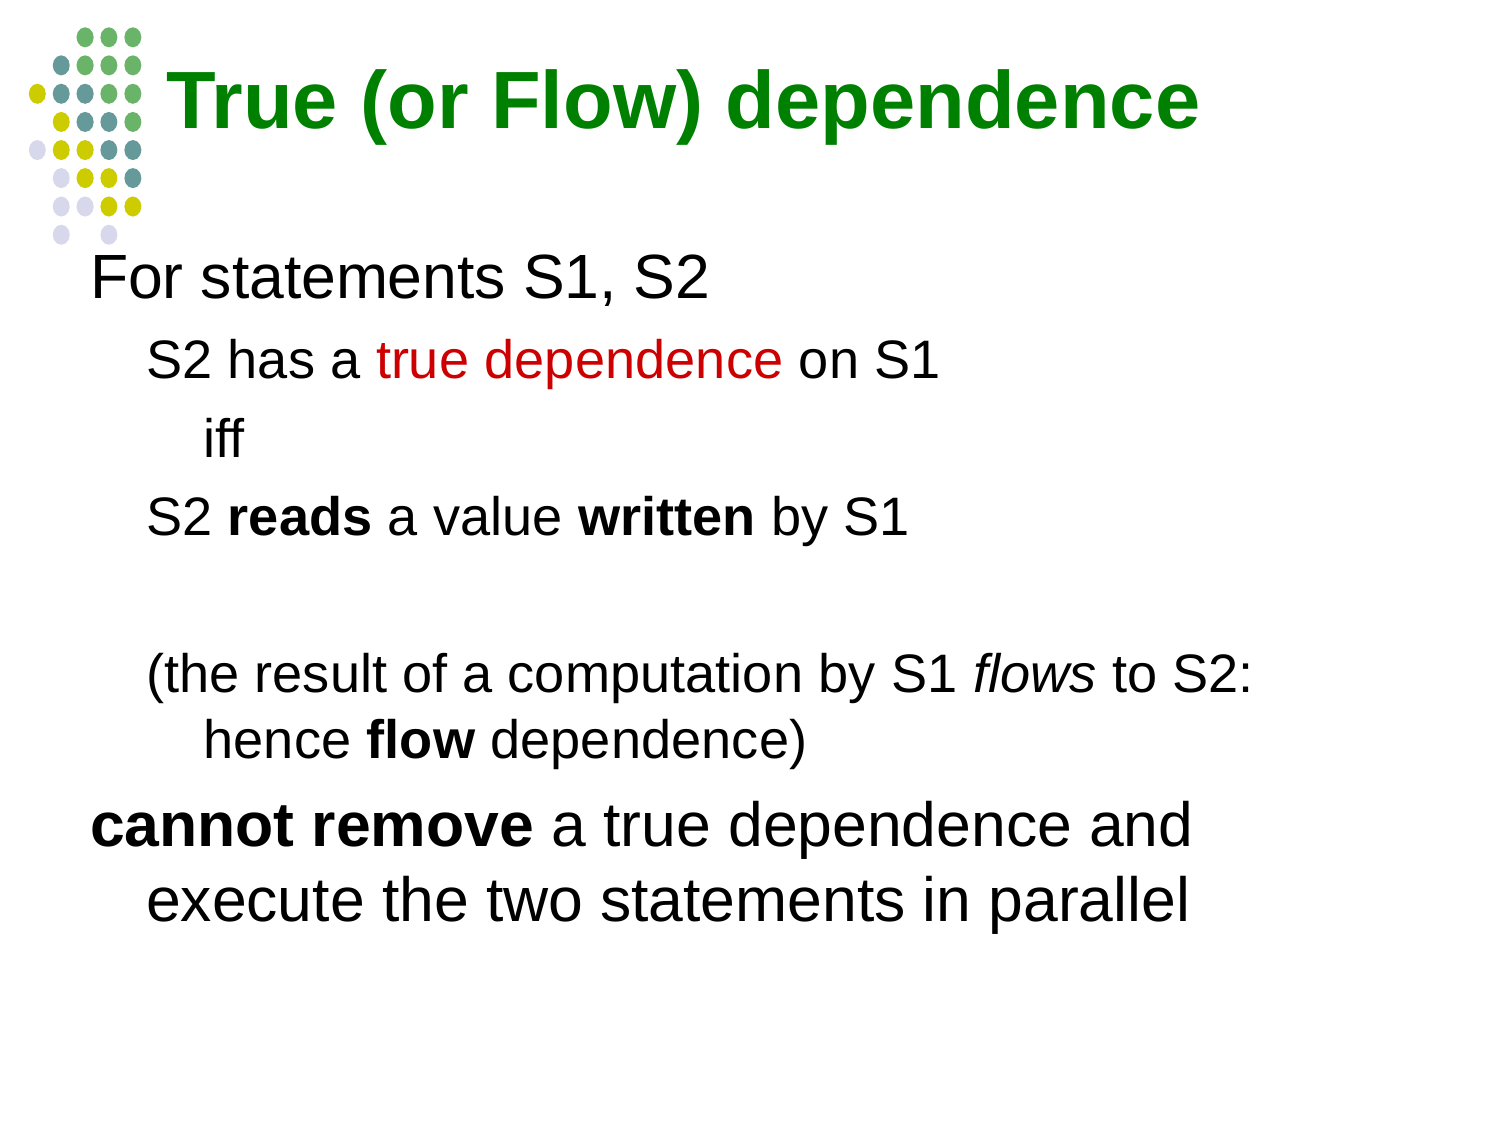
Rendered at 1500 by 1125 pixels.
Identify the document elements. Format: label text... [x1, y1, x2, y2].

title True (or Flow) dependence [151, 40, 1390, 176]
list For statements S1, S2 S2 has a true dependence on S1 iff S2 reads a value written by S1 (the result of a computation by S1 ﬂows to S2: hence ﬂow dependence) cannot remove a true dependence and execute the two statements in parallel [75, 228, 1426, 1006]
